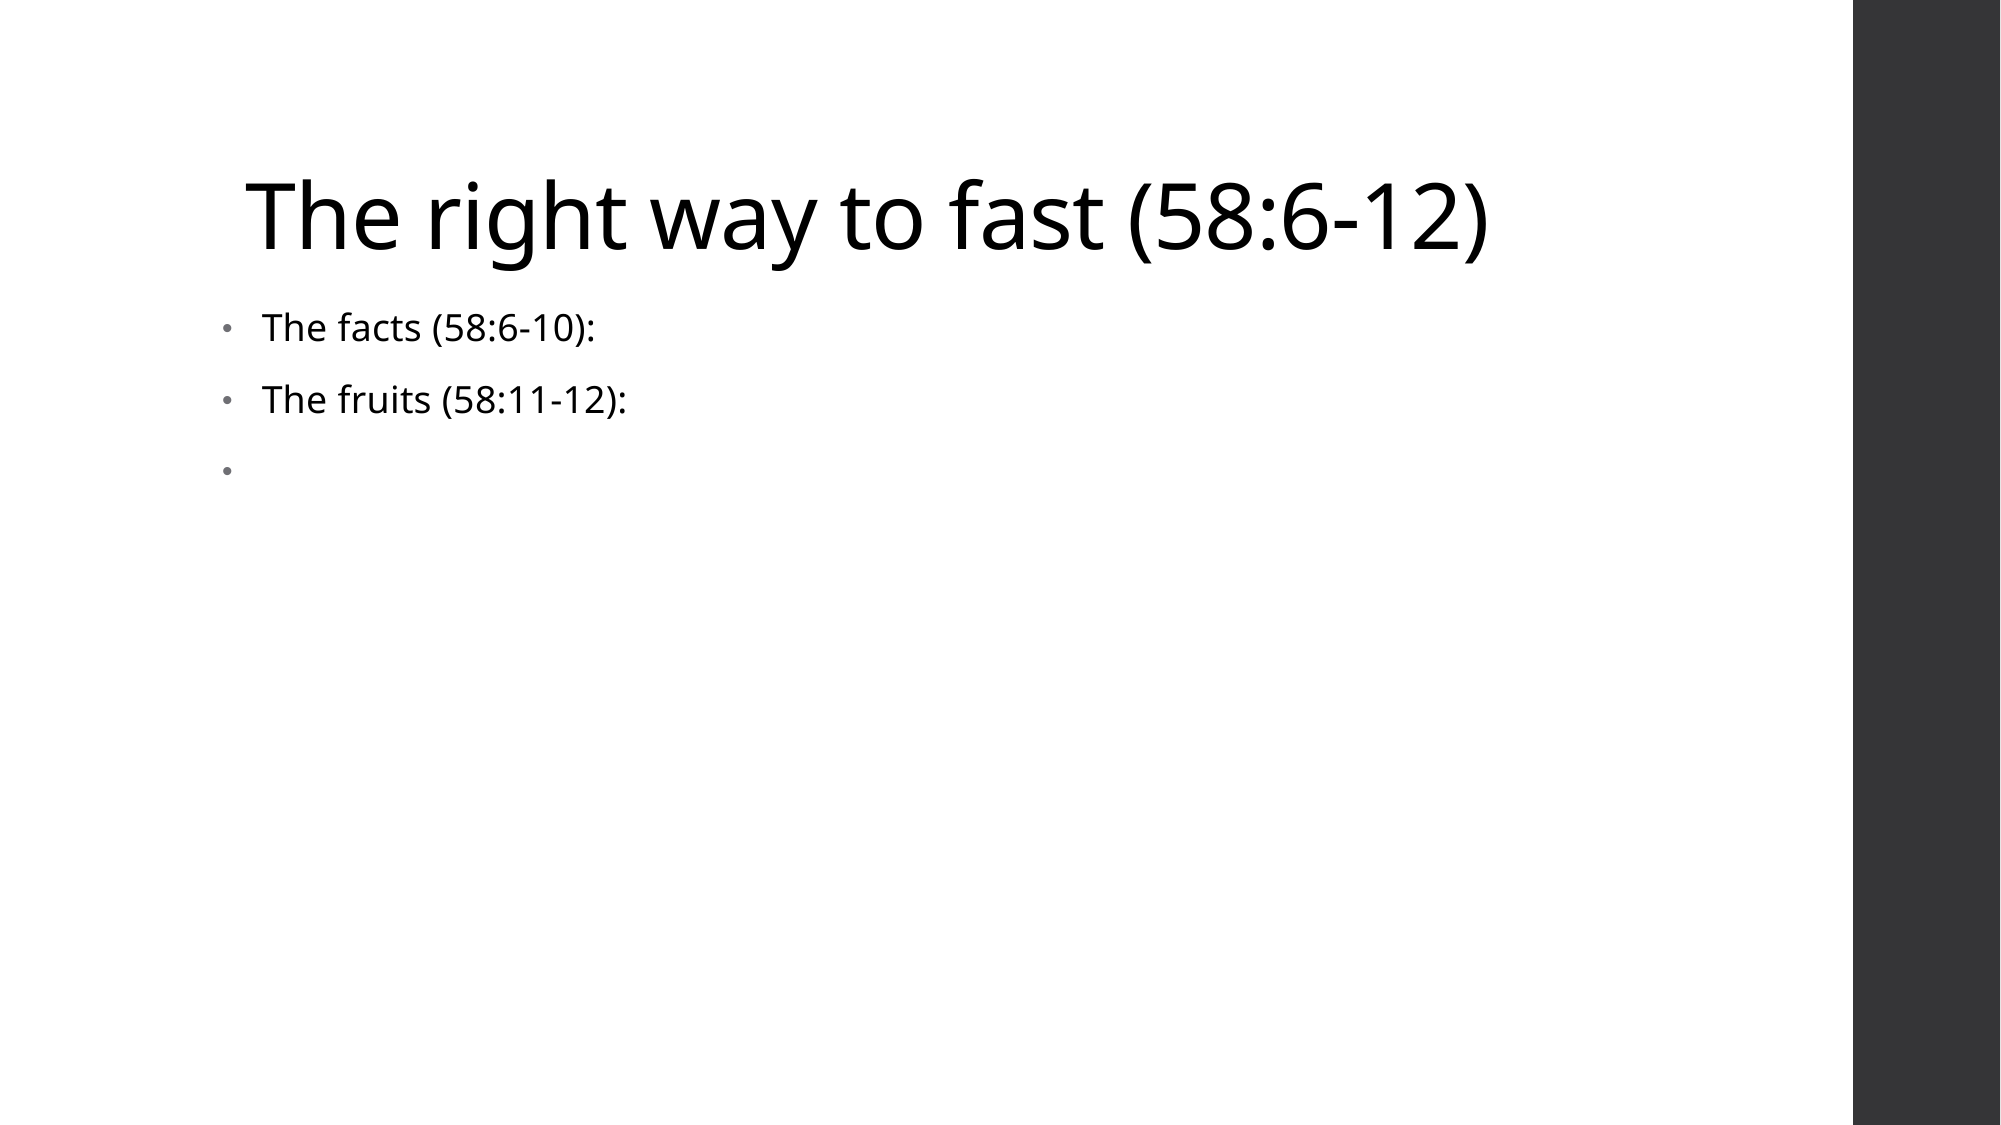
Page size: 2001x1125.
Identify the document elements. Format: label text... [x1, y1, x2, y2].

list The facts (58:6-10): The fruits (58:11-12): [206, 299, 1617, 1014]
title The right way to fast (58:6-12) [206, 60, 1797, 278]
